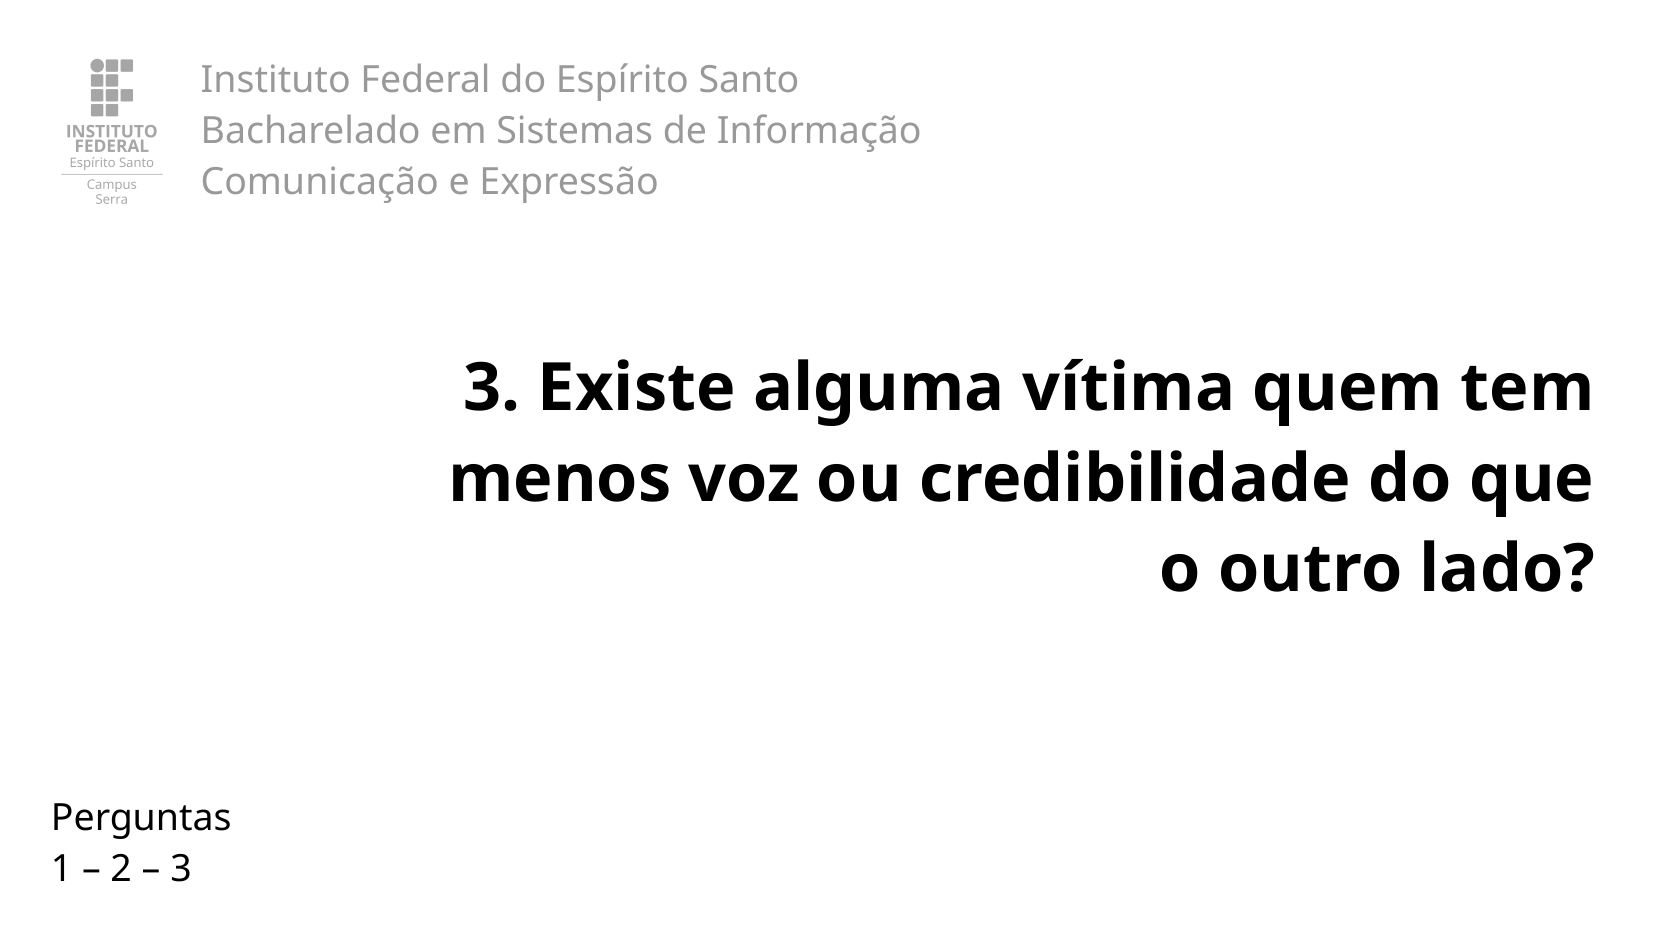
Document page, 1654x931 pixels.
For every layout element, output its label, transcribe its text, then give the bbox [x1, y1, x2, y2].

text_box [47, 39, 191, 215]
subtitle Perguntas 1 – 2 – 3 [50, 788, 547, 894]
title Instituto Federal do Espírito Santo Bacharelado em Sistemas de Informação Comunicação e Expressão [200, 50, 1202, 208]
title 3. Existe alguma vítima quem tem menos voz ou credibilidade do que o outro lado? [400, 288, 1596, 663]
